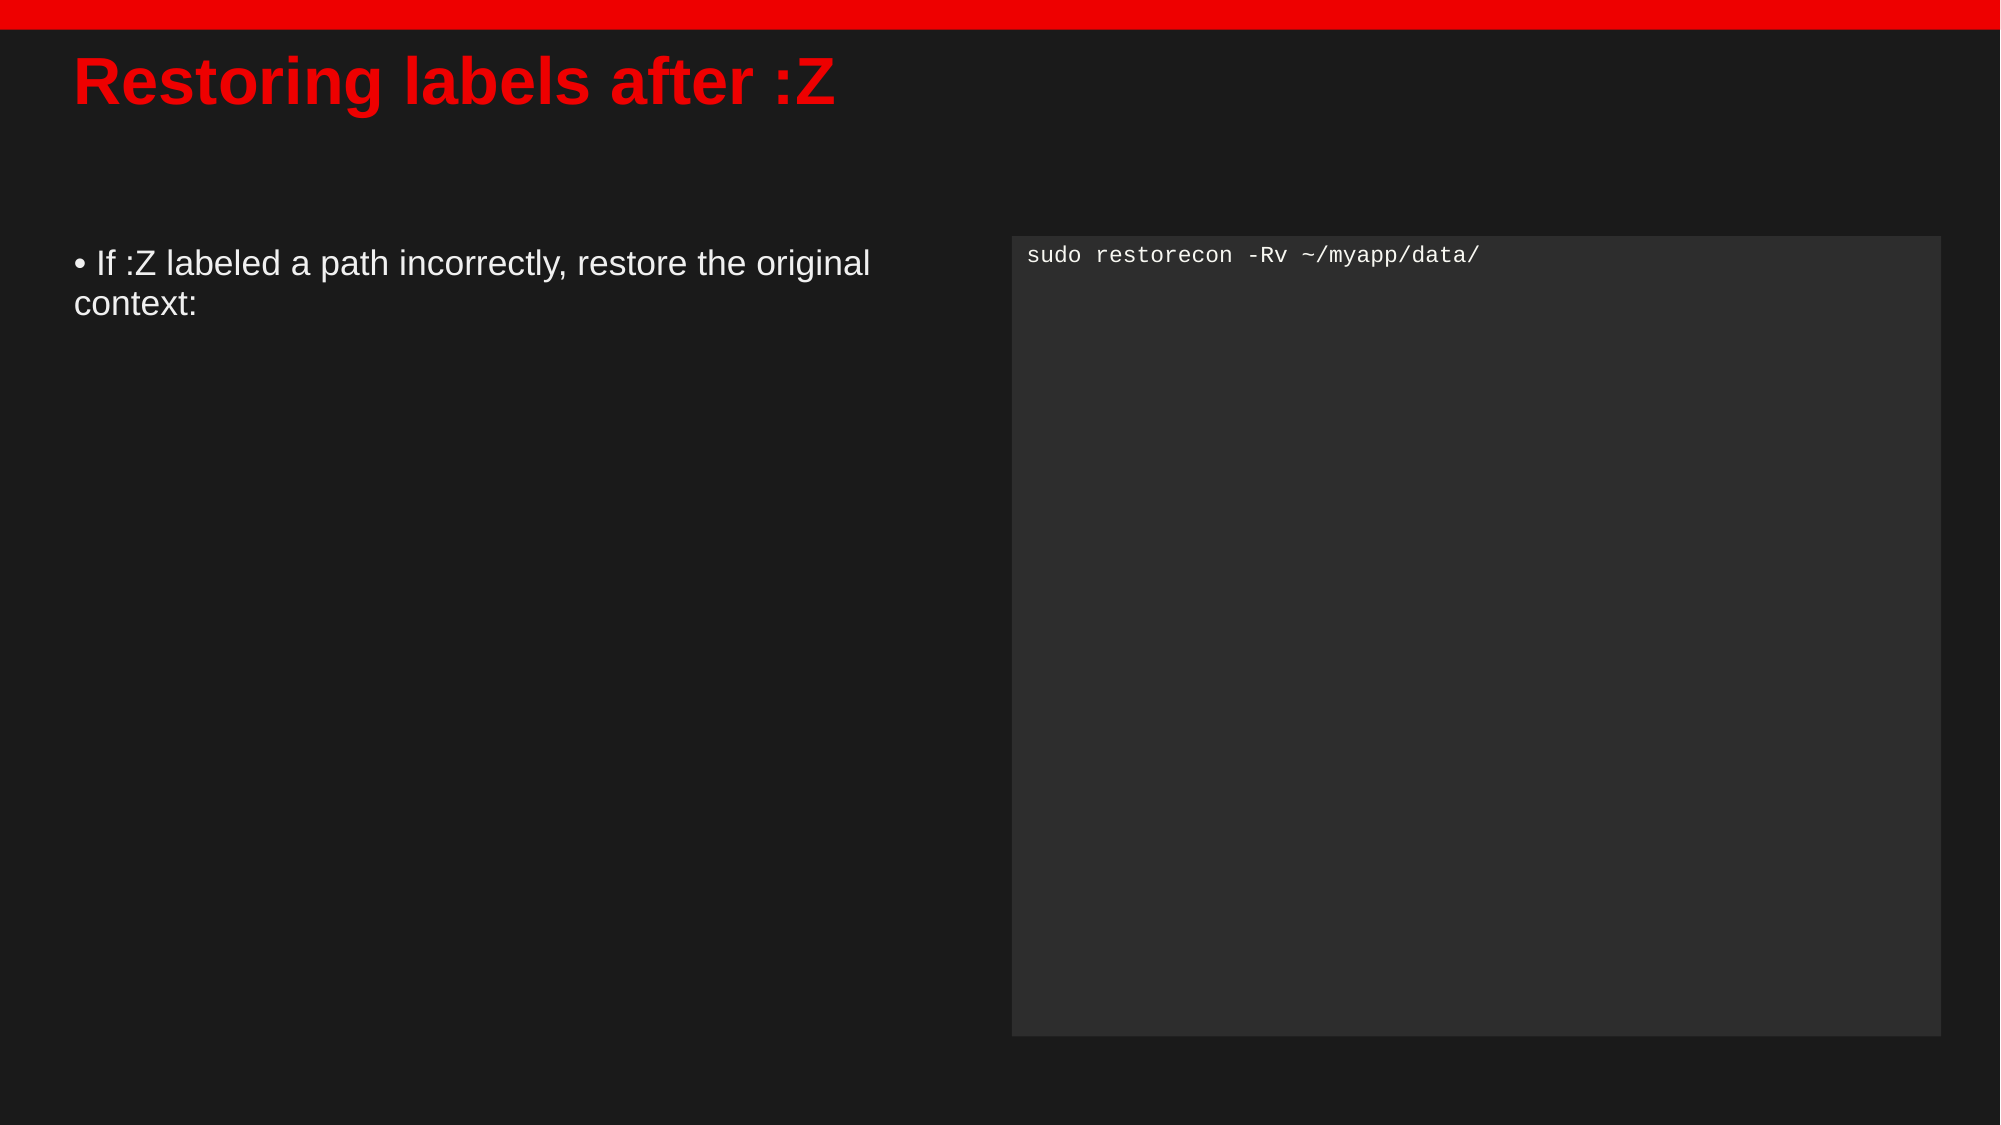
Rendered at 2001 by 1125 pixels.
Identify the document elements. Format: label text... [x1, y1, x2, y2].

text_box sudo restorecon -Rv ~/myapp/data/ [1011, 236, 1942, 1037]
text_box [0, 0, 2001, 30]
text_box • If :Z labeled a path incorrectly, restore the original context: [59, 236, 989, 1037]
text_box Restoring labels after :Z [59, 36, 1942, 208]
